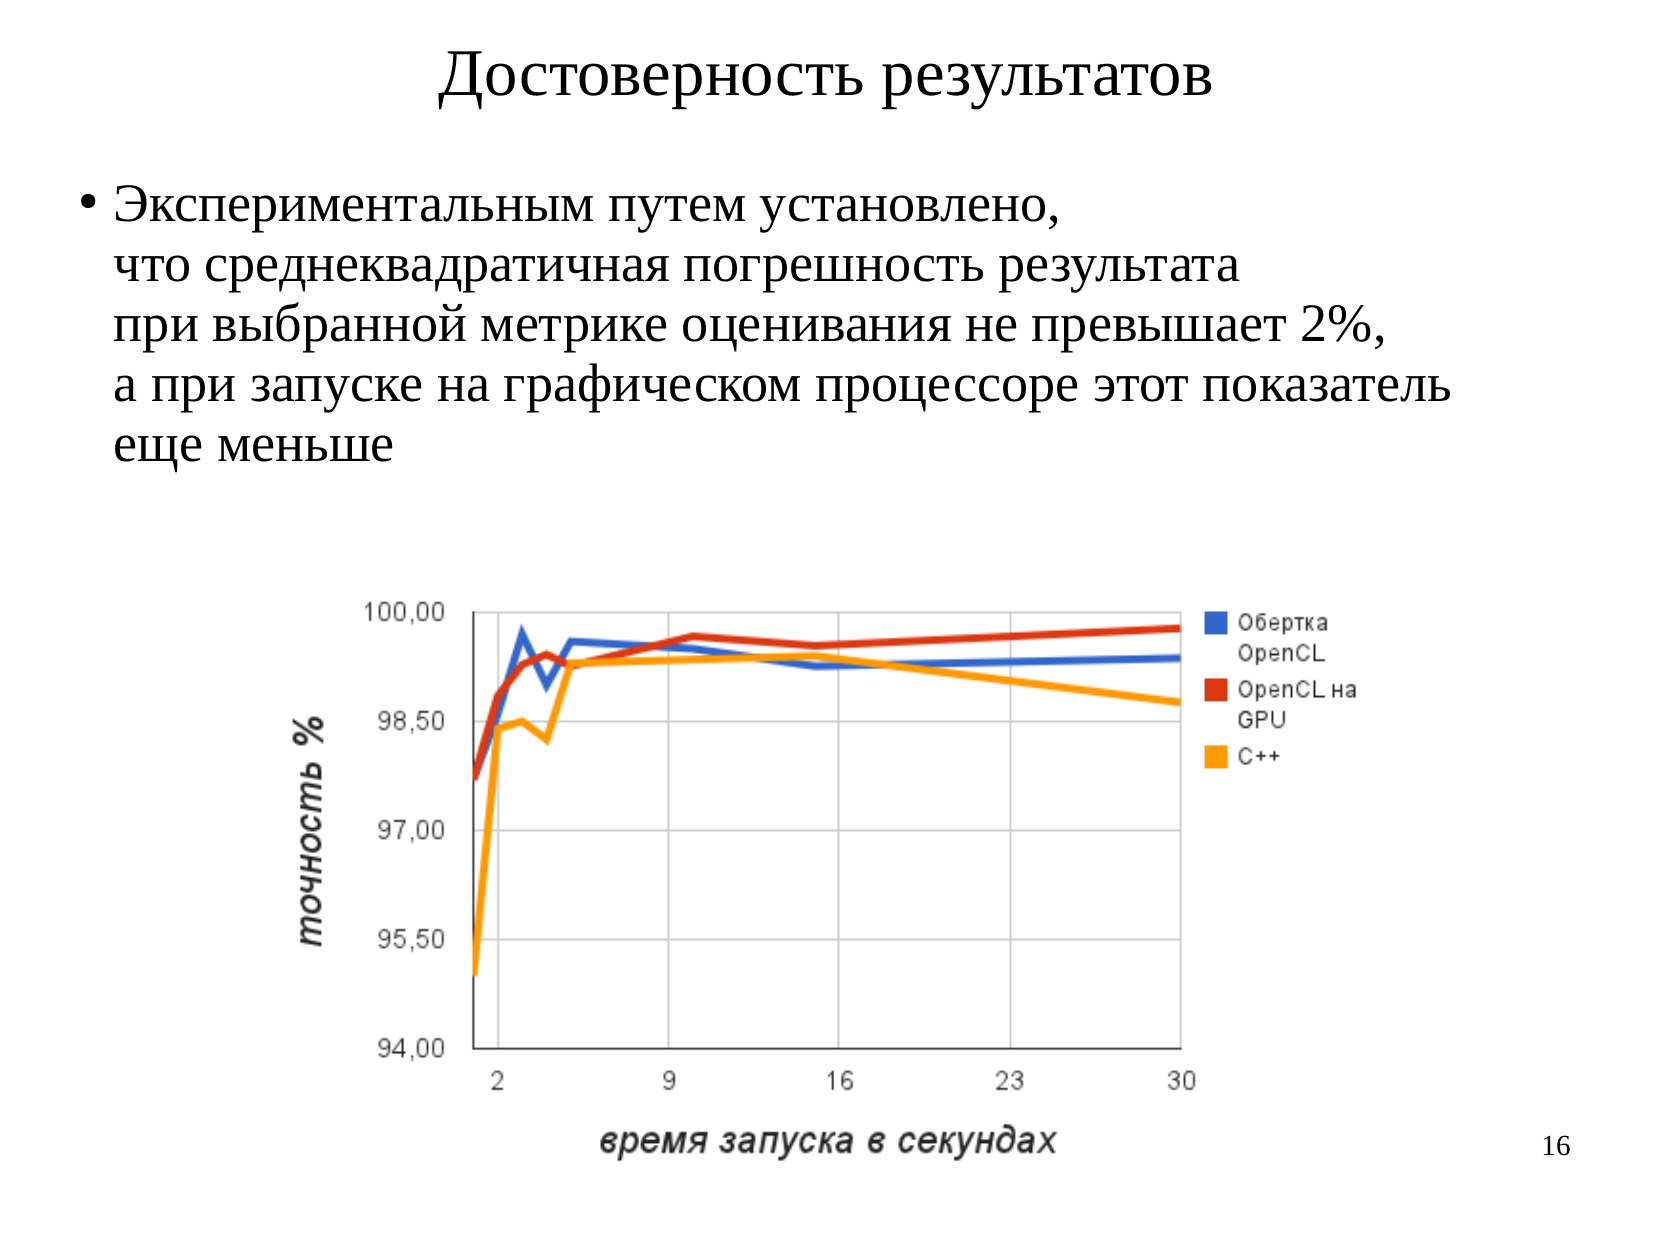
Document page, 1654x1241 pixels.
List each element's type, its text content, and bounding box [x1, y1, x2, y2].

text_box Экспериментальным путем установлено, что среднеквадратичная погрешность результата при выбранной метрике оценивания не превышает 2%, а при запуске на графическом процессоре этот показатель еще меньше [63, 165, 1469, 486]
text_box Достоверность результатов [424, 28, 1230, 118]
picture [253, 476, 1400, 1186]
